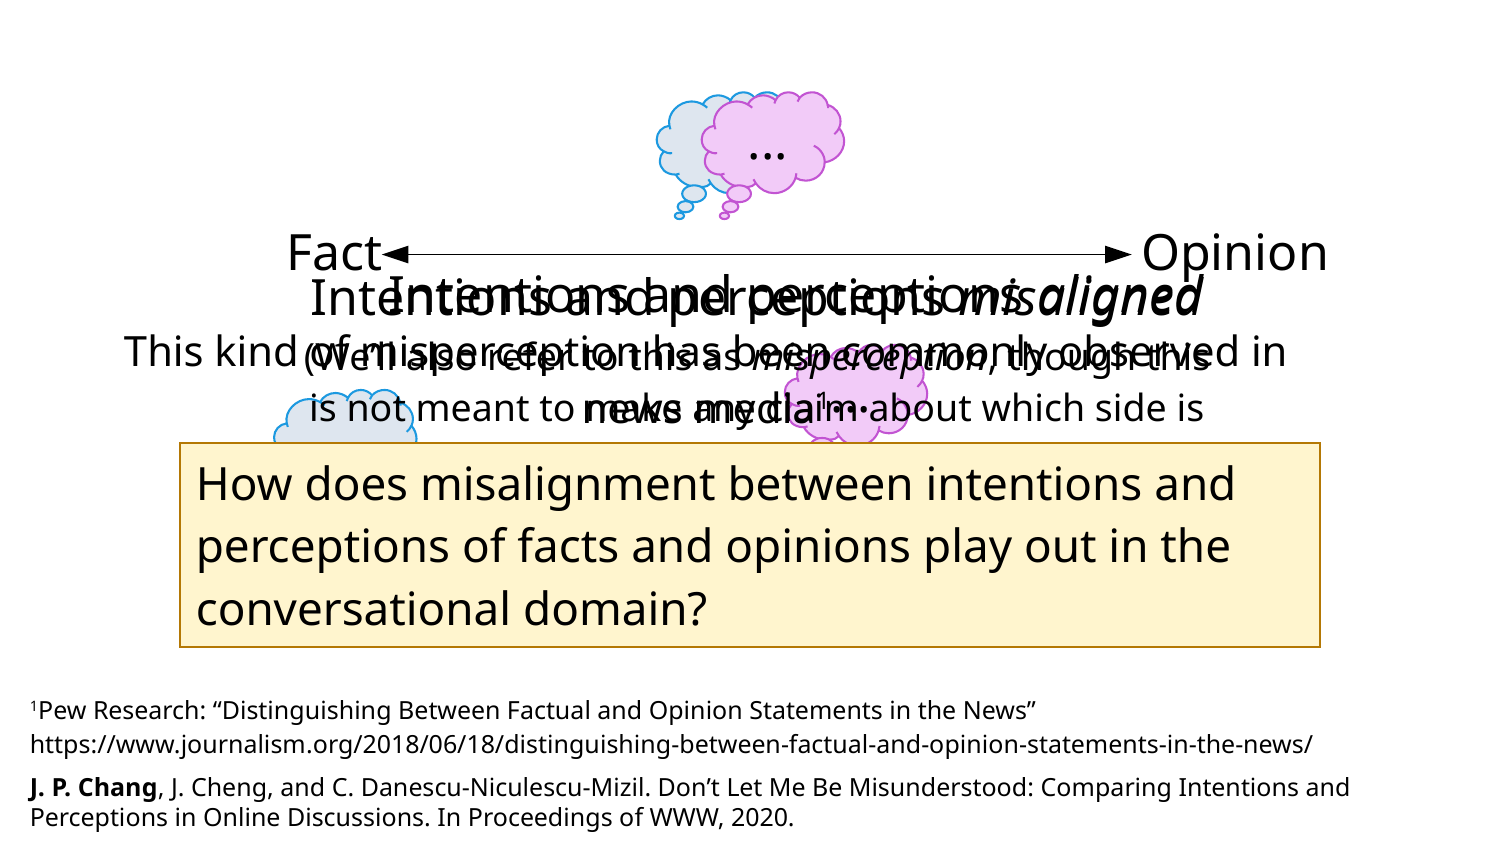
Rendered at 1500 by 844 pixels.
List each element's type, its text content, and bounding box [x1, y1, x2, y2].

text_box 1Pew Research: “Distinguishing Between Factual and Opinion Statements in the News” https://www.journalism.org/2018/06/18/distinguishing-between-factual-and-opinion-statements-in-the-news/ [15, 685, 1486, 766]
text_box Fact [271, 209, 410, 288]
text_box Intentions and perceptions misaligned (We’ll also refer to this as misperception, though this is not meant to make any claim about which side is “correct”) [289, 254, 1235, 432]
text_box Opinion [1126, 209, 1355, 288]
text_box This kind of misperception has been commonly observed in news media1 [1235, 313, 1415, 392]
text_box ... [756, 92, 778, 99]
text_box This kind of misperception has been commonly observed in news media1 [109, 313, 289, 392]
text_box ... [807, 432, 879, 442]
text_box ... [701, 92, 845, 220]
text_box ... [656, 92, 755, 220]
text_box ... [274, 410, 417, 442]
text_box J. P. Chang, J. Cheng, and C. Danescu-Niculescu-Mizil. Don’t Let Me Be Misunderstood: Comparing Intentions and Perceptions in Online Discussions. In Proceedings of WWW, 2020. [14, 756, 1480, 830]
text_box How does misalignment between intentions and perceptions of facts and opinions play out in the conversational domain? [180, 442, 1321, 633]
